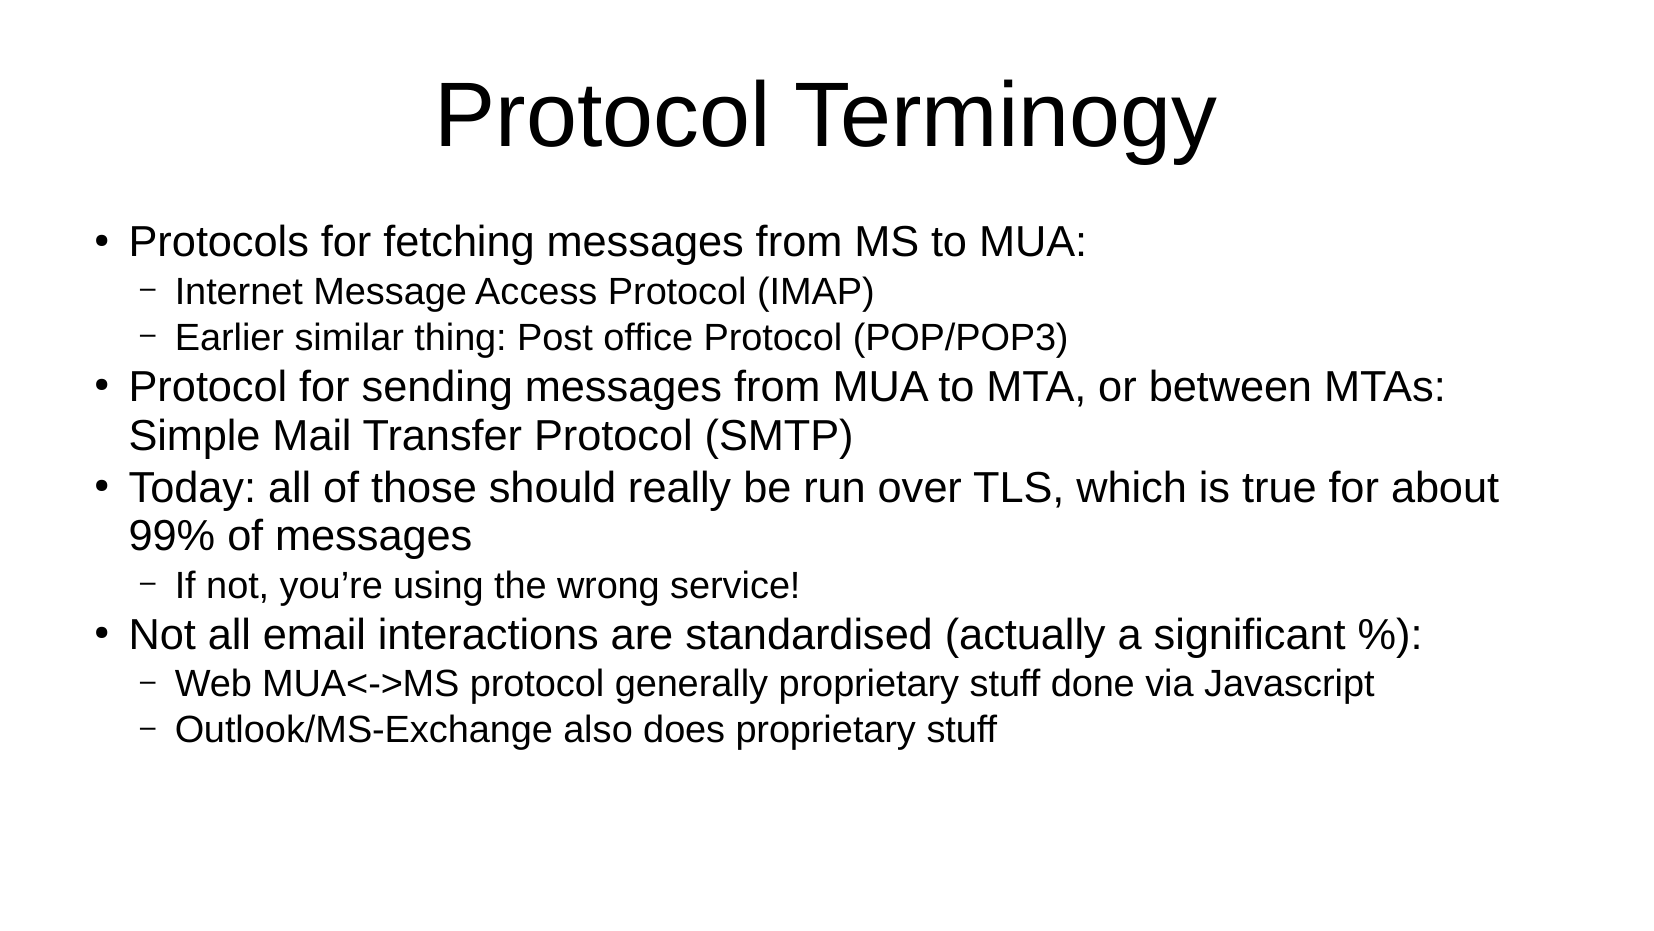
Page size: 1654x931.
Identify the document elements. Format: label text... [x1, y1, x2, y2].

list Protocols for fetching messages from MS to MUA: Internet Message Access Protocol (IMAP) Earlier similar thing: Post office Protocol (POP/POP3) Protocol for sending messages from MUA to MTA, or between MTAs: Simple Mail Transfer Protocol (SMTP) Today: all of those should really be run over TLS, which is true for about 99% of messages If not, you’re using the wrong service! Not all email interactions are standardised (actually a significant %): Web MUA<->MS protocol generally proprietary stuff done via Javascript Outlook/MS-Exchange also does proprietary stuff [82, 217, 1571, 758]
title Protocol Terminogy [82, 37, 1571, 193]
